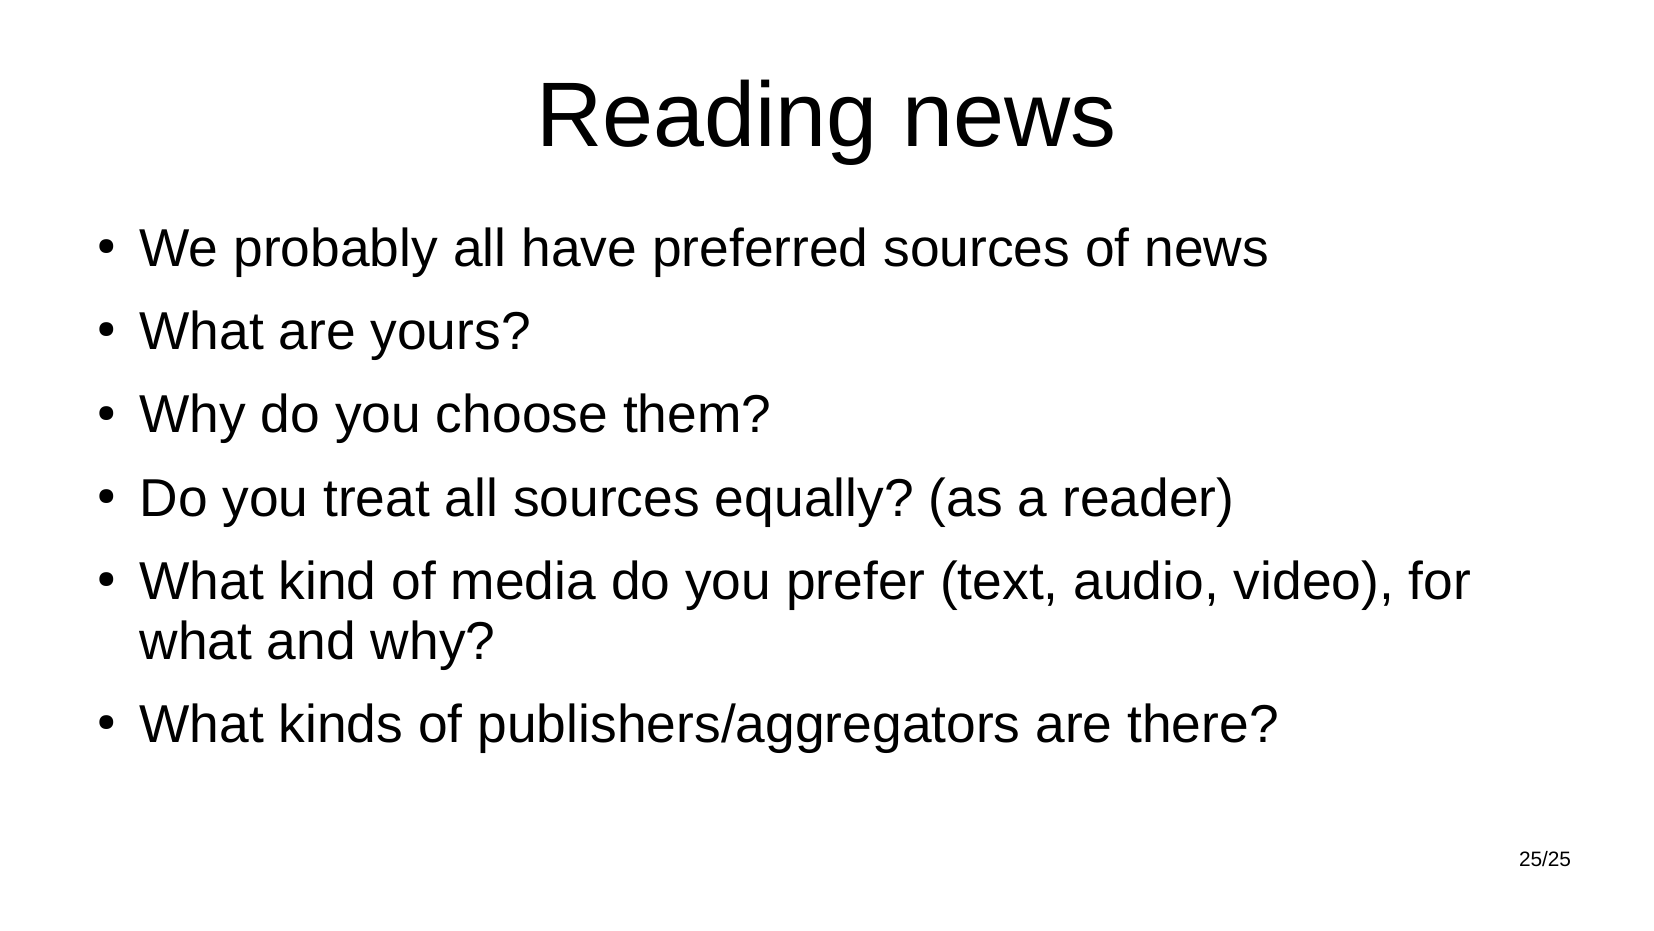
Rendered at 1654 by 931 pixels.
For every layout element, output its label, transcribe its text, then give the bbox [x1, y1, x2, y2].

list We probably all have preferred sources of news What are yours? Why do you choose them? Do you treat all sources equally? (as a reader) What kind of media do you prefer (text, audio, video), for what and why? What kinds of publishers/aggregators are there? [82, 217, 1571, 758]
title Reading news [82, 37, 1571, 193]
